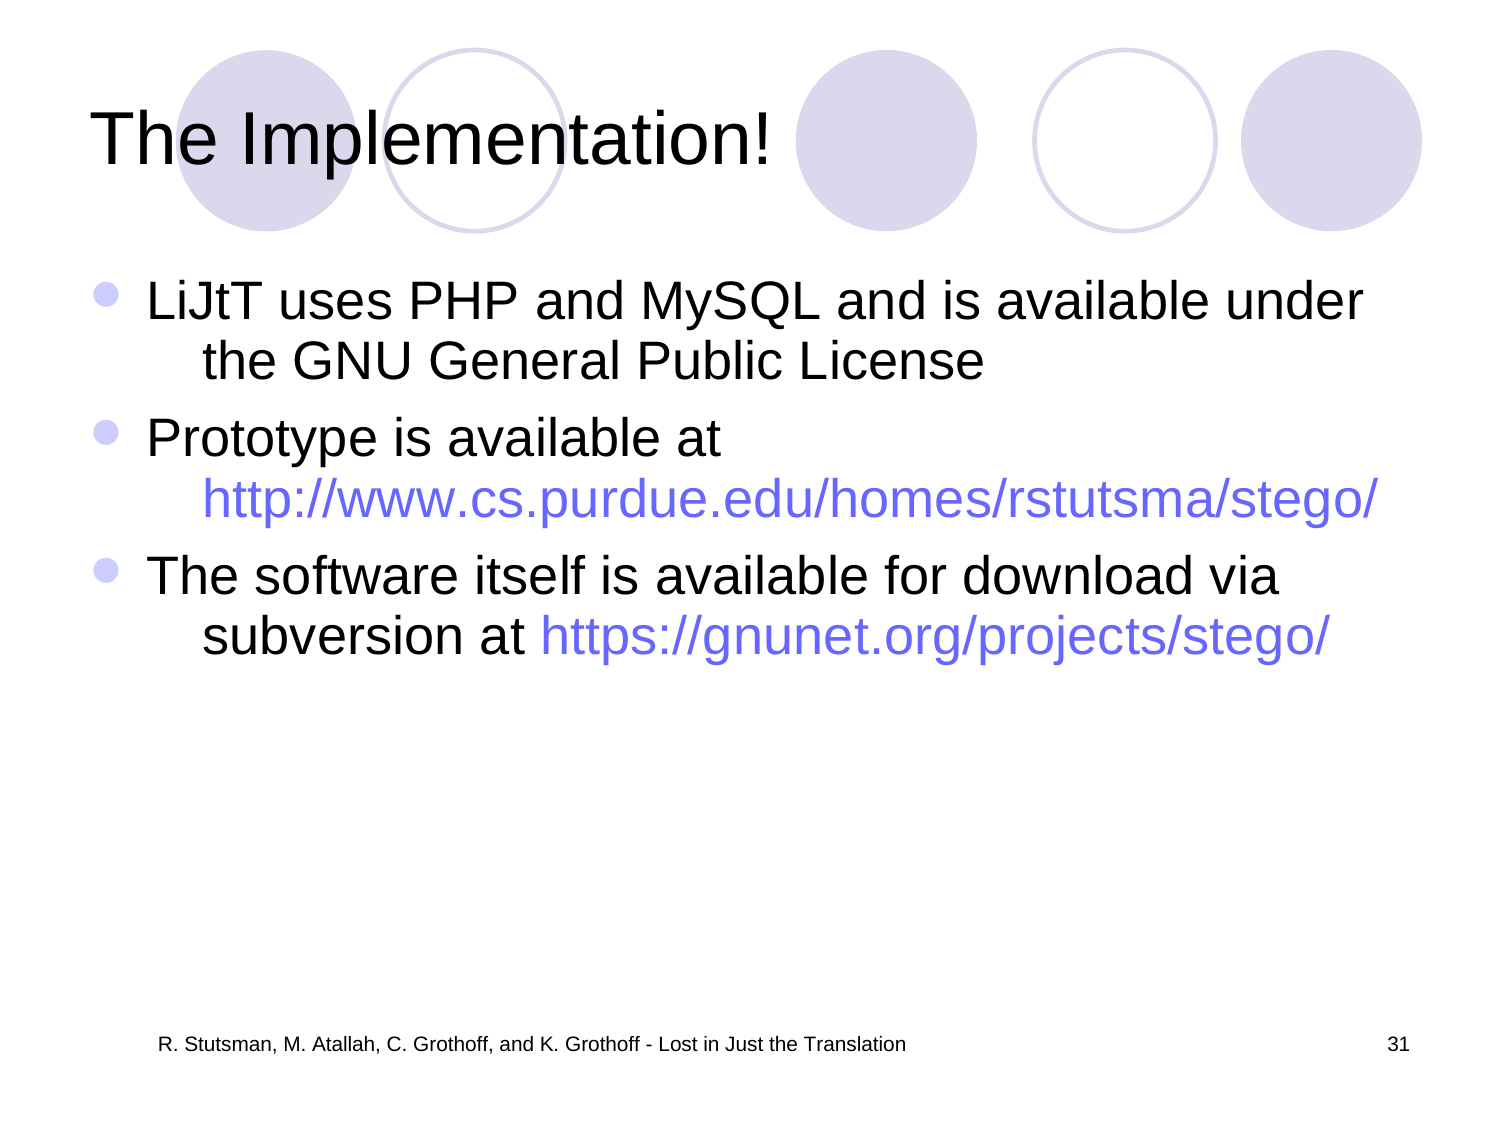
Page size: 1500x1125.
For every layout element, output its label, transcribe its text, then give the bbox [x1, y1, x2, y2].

list LiJtT uses PHP and MySQL and is available under the GNU General Public License Prototype is available at http://www.cs.purdue.edu/homes/rstutsma/stego/ The software itself is available for download via subversion at https://gnunet.org/projects/stego/ [75, 262, 1426, 1006]
title The Implementation! [75, 45, 1426, 233]
